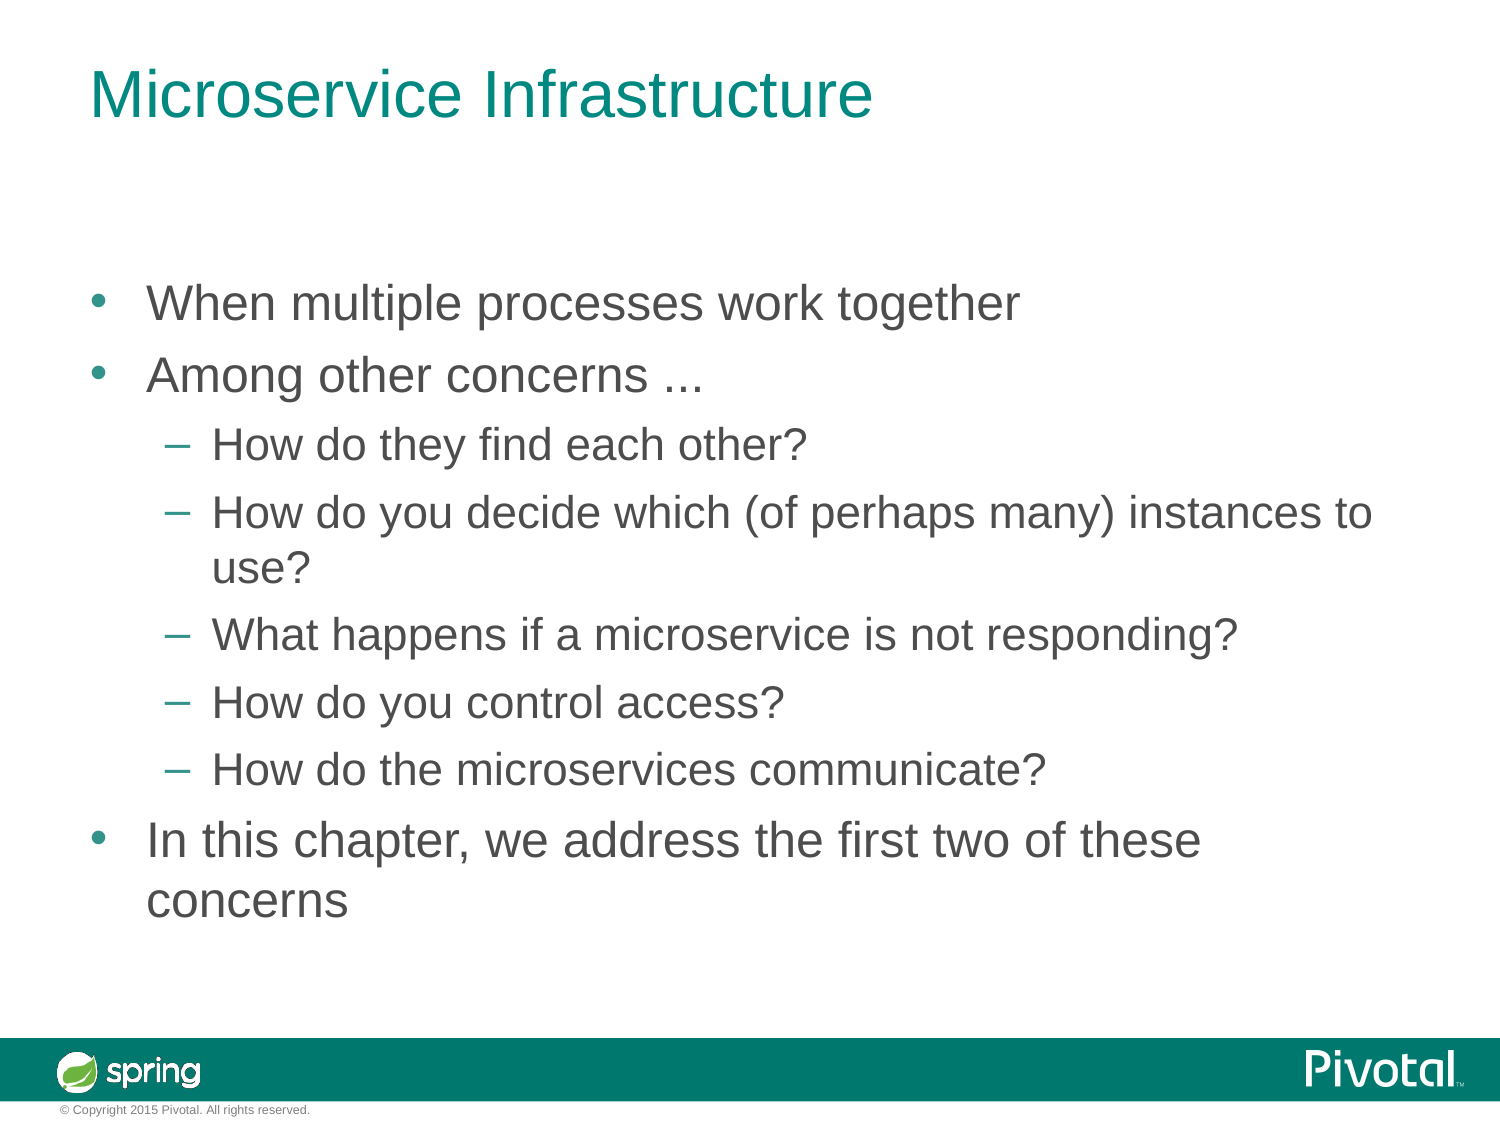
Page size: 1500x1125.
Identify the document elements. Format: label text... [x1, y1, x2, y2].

list When multiple processes work together Among other concerns ... How do they find each other? How do you decide which (of perhaps many) instances to use? What happens if a microservice is not responding? How do you control access? How do the microservices communicate? In this chapter, we address the first two of these concerns [75, 262, 1426, 1013]
picture [1306, 1050, 1464, 1087]
title Microservice Infrastructure [75, 37, 1426, 225]
picture [32, 1041, 210, 1103]
